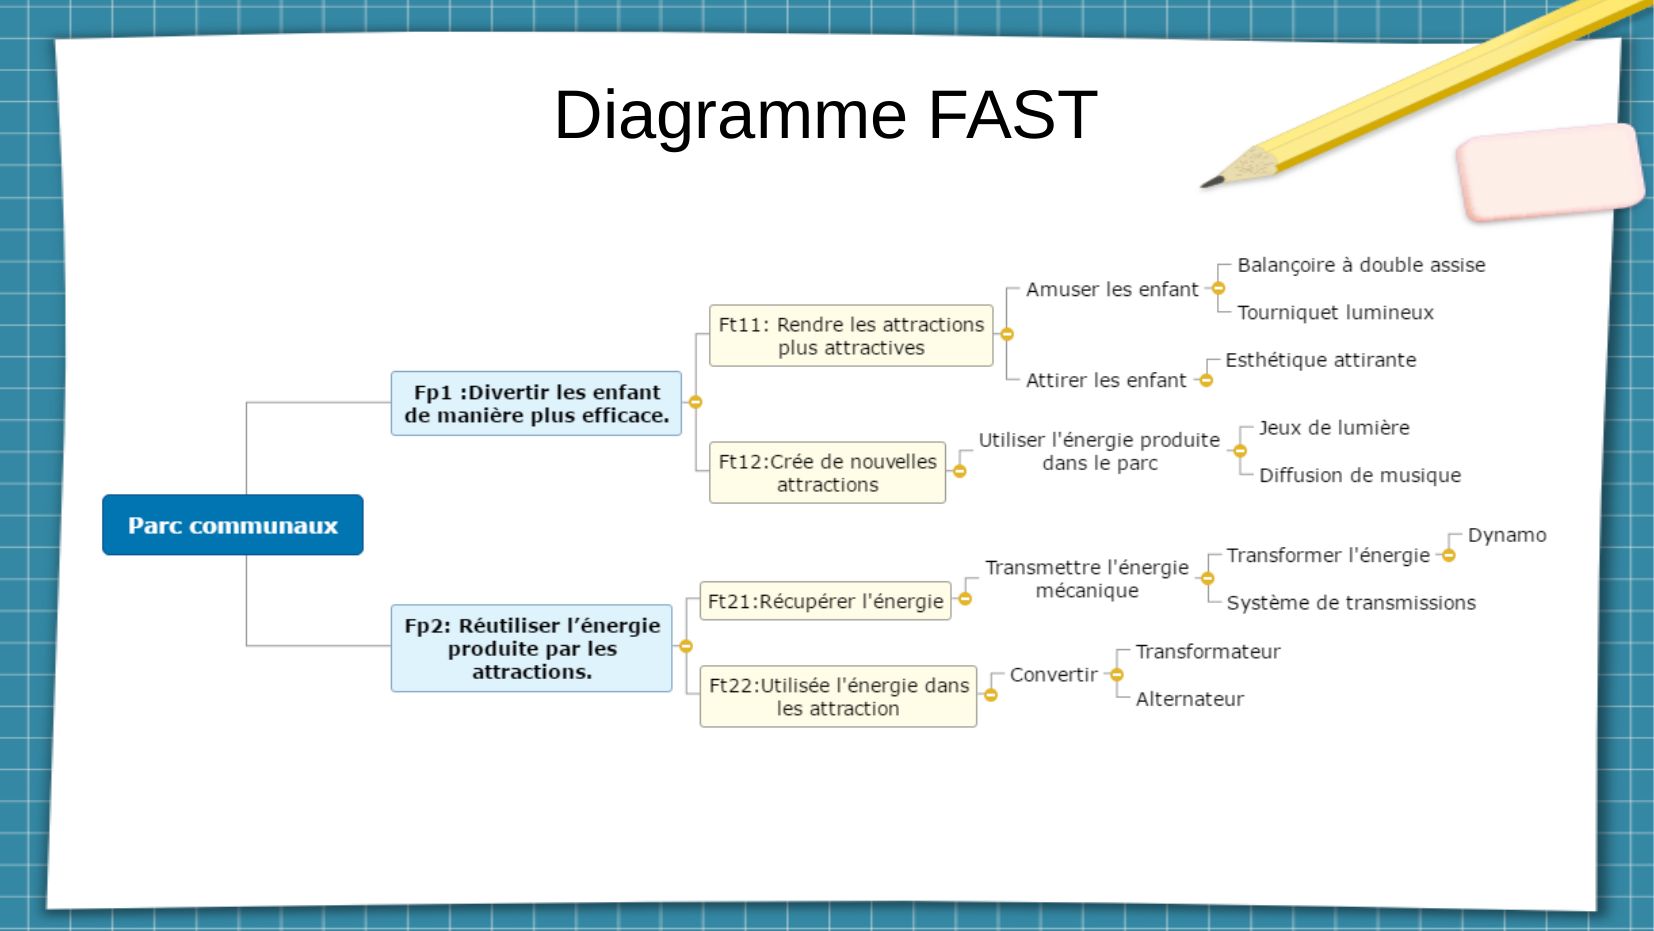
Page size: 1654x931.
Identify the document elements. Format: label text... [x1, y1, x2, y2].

title Diagramme FAST [82, 37, 1571, 193]
picture [0, 0, 1654, 931]
